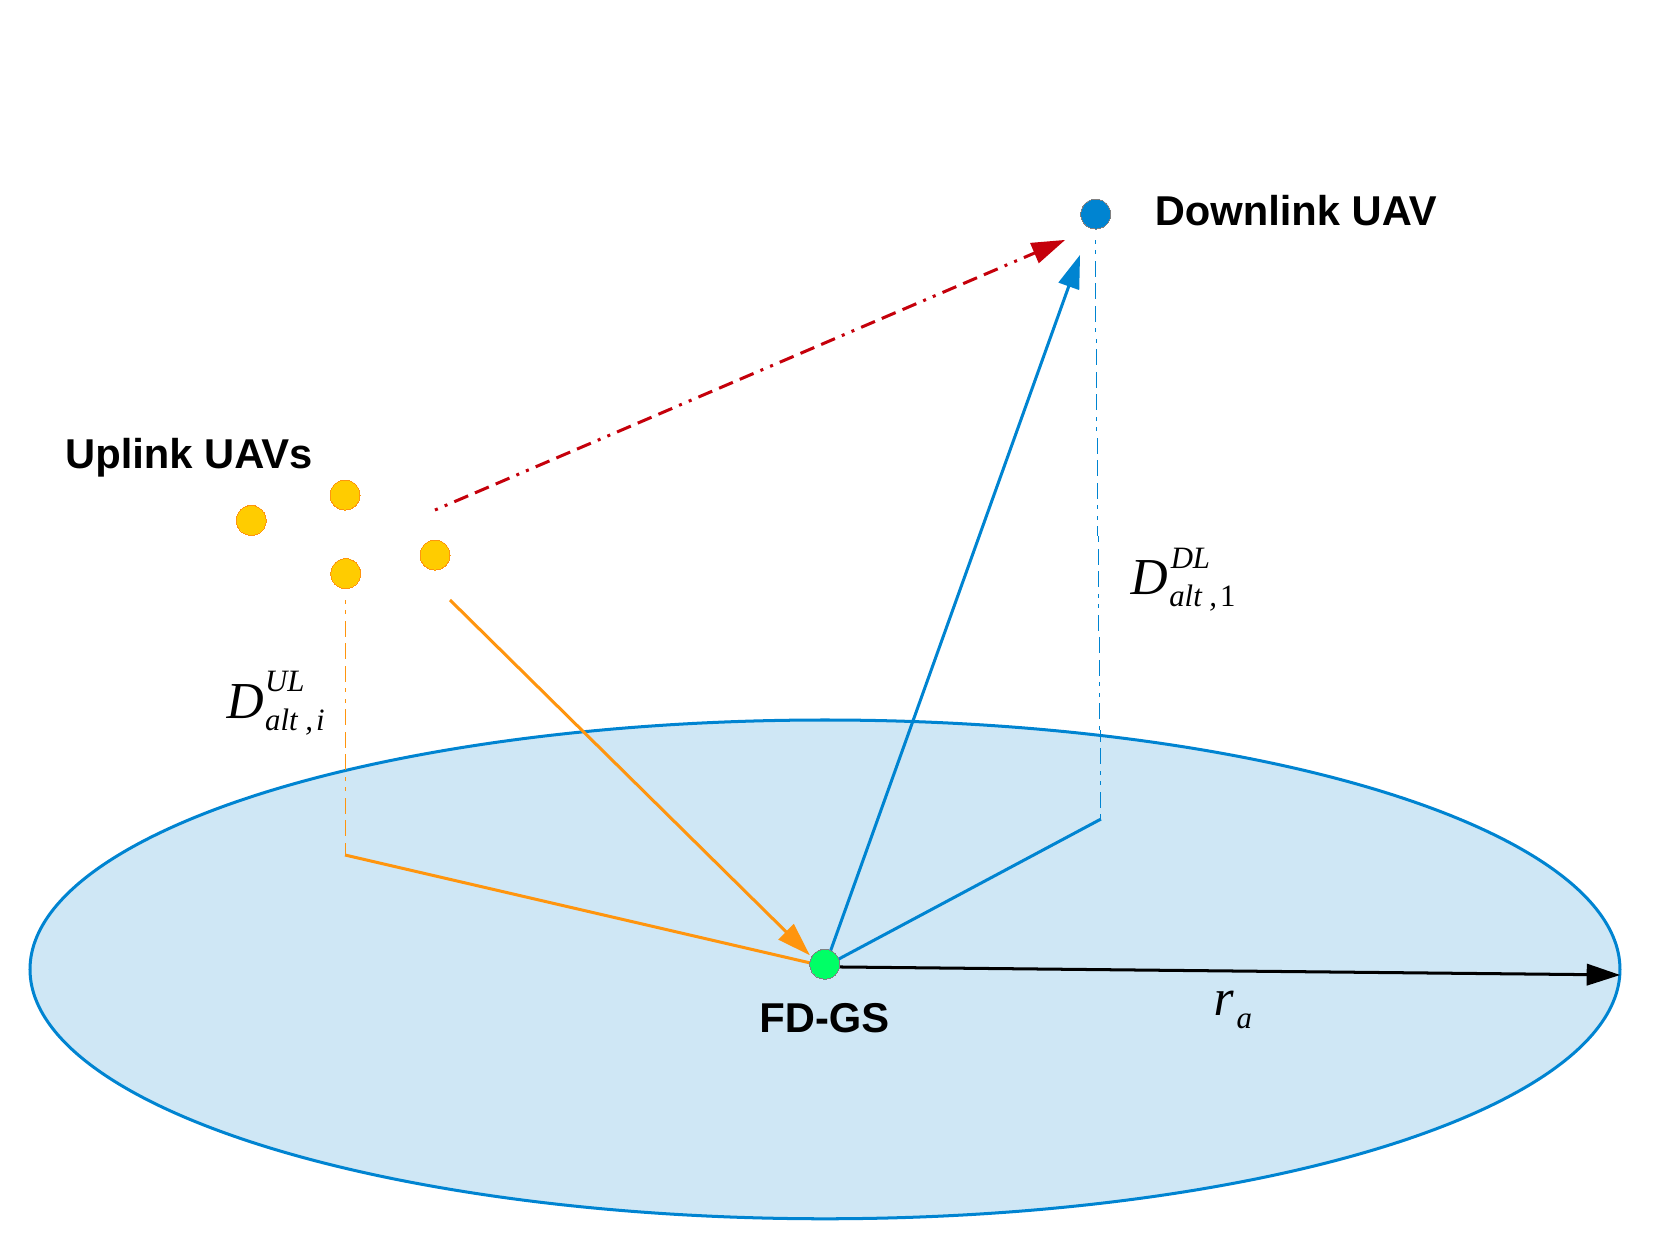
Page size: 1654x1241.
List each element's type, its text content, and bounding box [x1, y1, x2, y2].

text_box FD-GS [744, 987, 905, 1050]
text_box [1080, 199, 1111, 230]
chart [215, 663, 332, 738]
text_box [30, 720, 1621, 1219]
text_box [420, 540, 451, 571]
text_box [236, 505, 267, 536]
chart [1119, 540, 1242, 614]
text_box [330, 558, 361, 589]
text_box Downlink UAV [1140, 180, 1477, 243]
text_box Uplink UAVs [50, 423, 328, 486]
chart [1205, 969, 1261, 1036]
text_box [330, 480, 361, 511]
